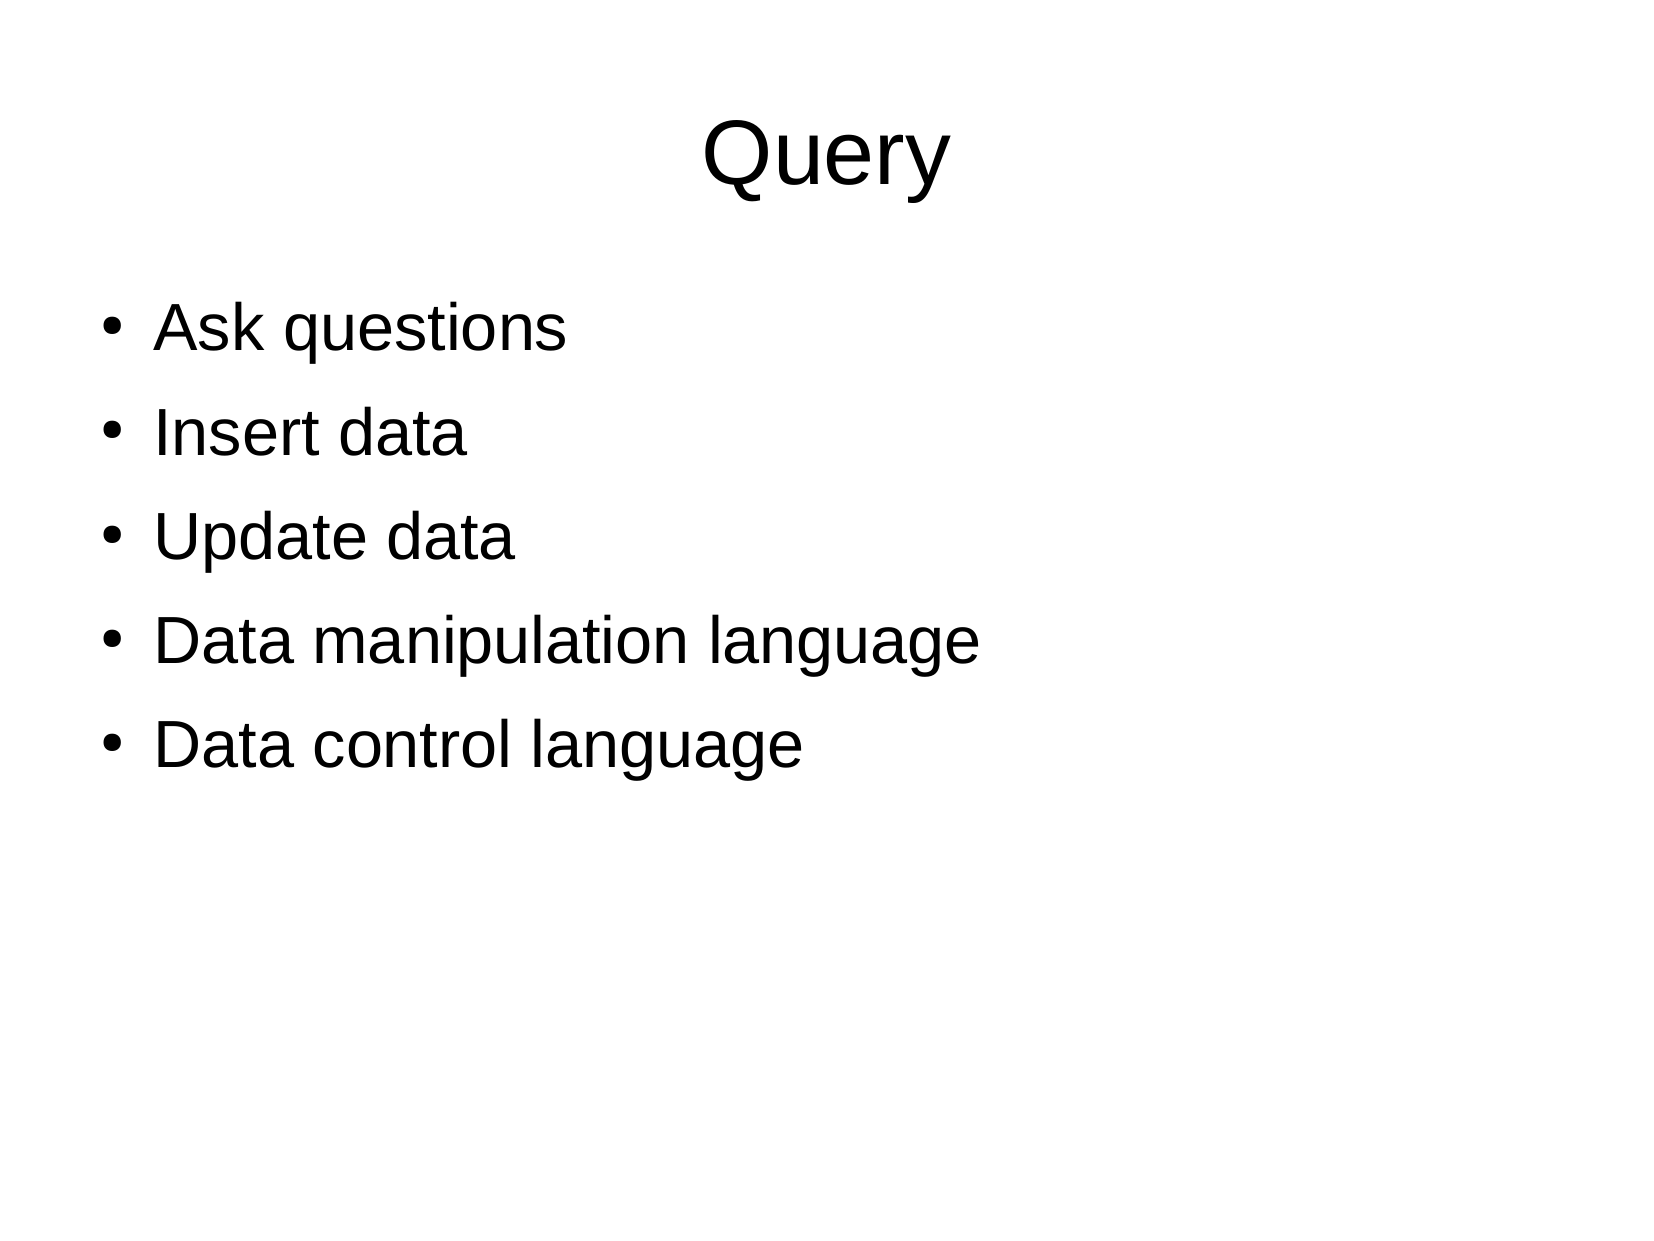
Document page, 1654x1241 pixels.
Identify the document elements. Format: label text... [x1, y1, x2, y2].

title Query [82, 49, 1571, 257]
list Ask questions Insert data Update data Data manipulation language Data control language [82, 290, 1571, 1010]
